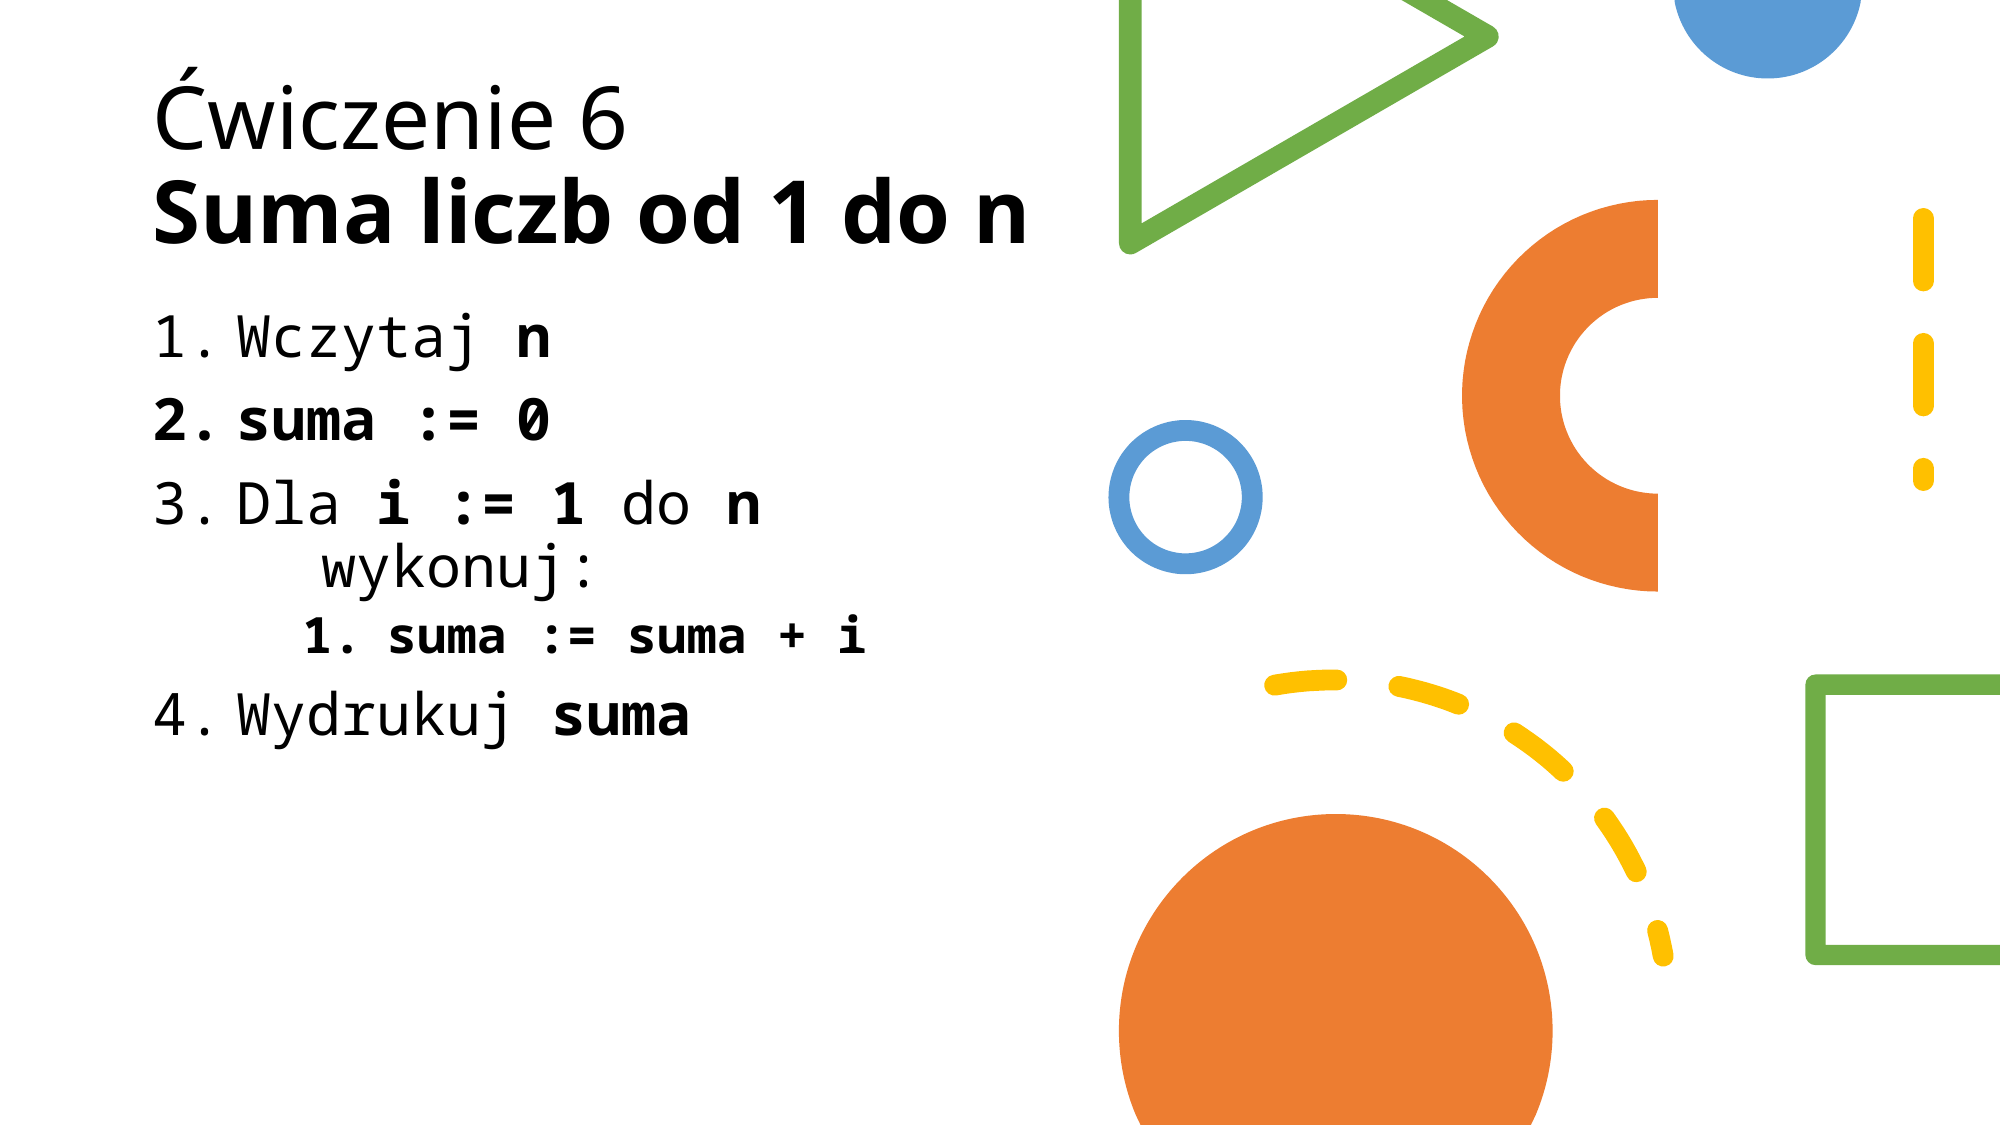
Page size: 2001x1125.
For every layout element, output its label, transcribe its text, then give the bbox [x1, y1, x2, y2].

list Wczytaj n suma := 0 Dla i := 1 do n wykonuj: suma := suma + i Wydrukuj suma [137, 299, 1050, 1014]
text_box [0, 0, 2000, 1125]
title Ćwiczenie 6 Suma liczb od 1 do n [137, 59, 1050, 278]
